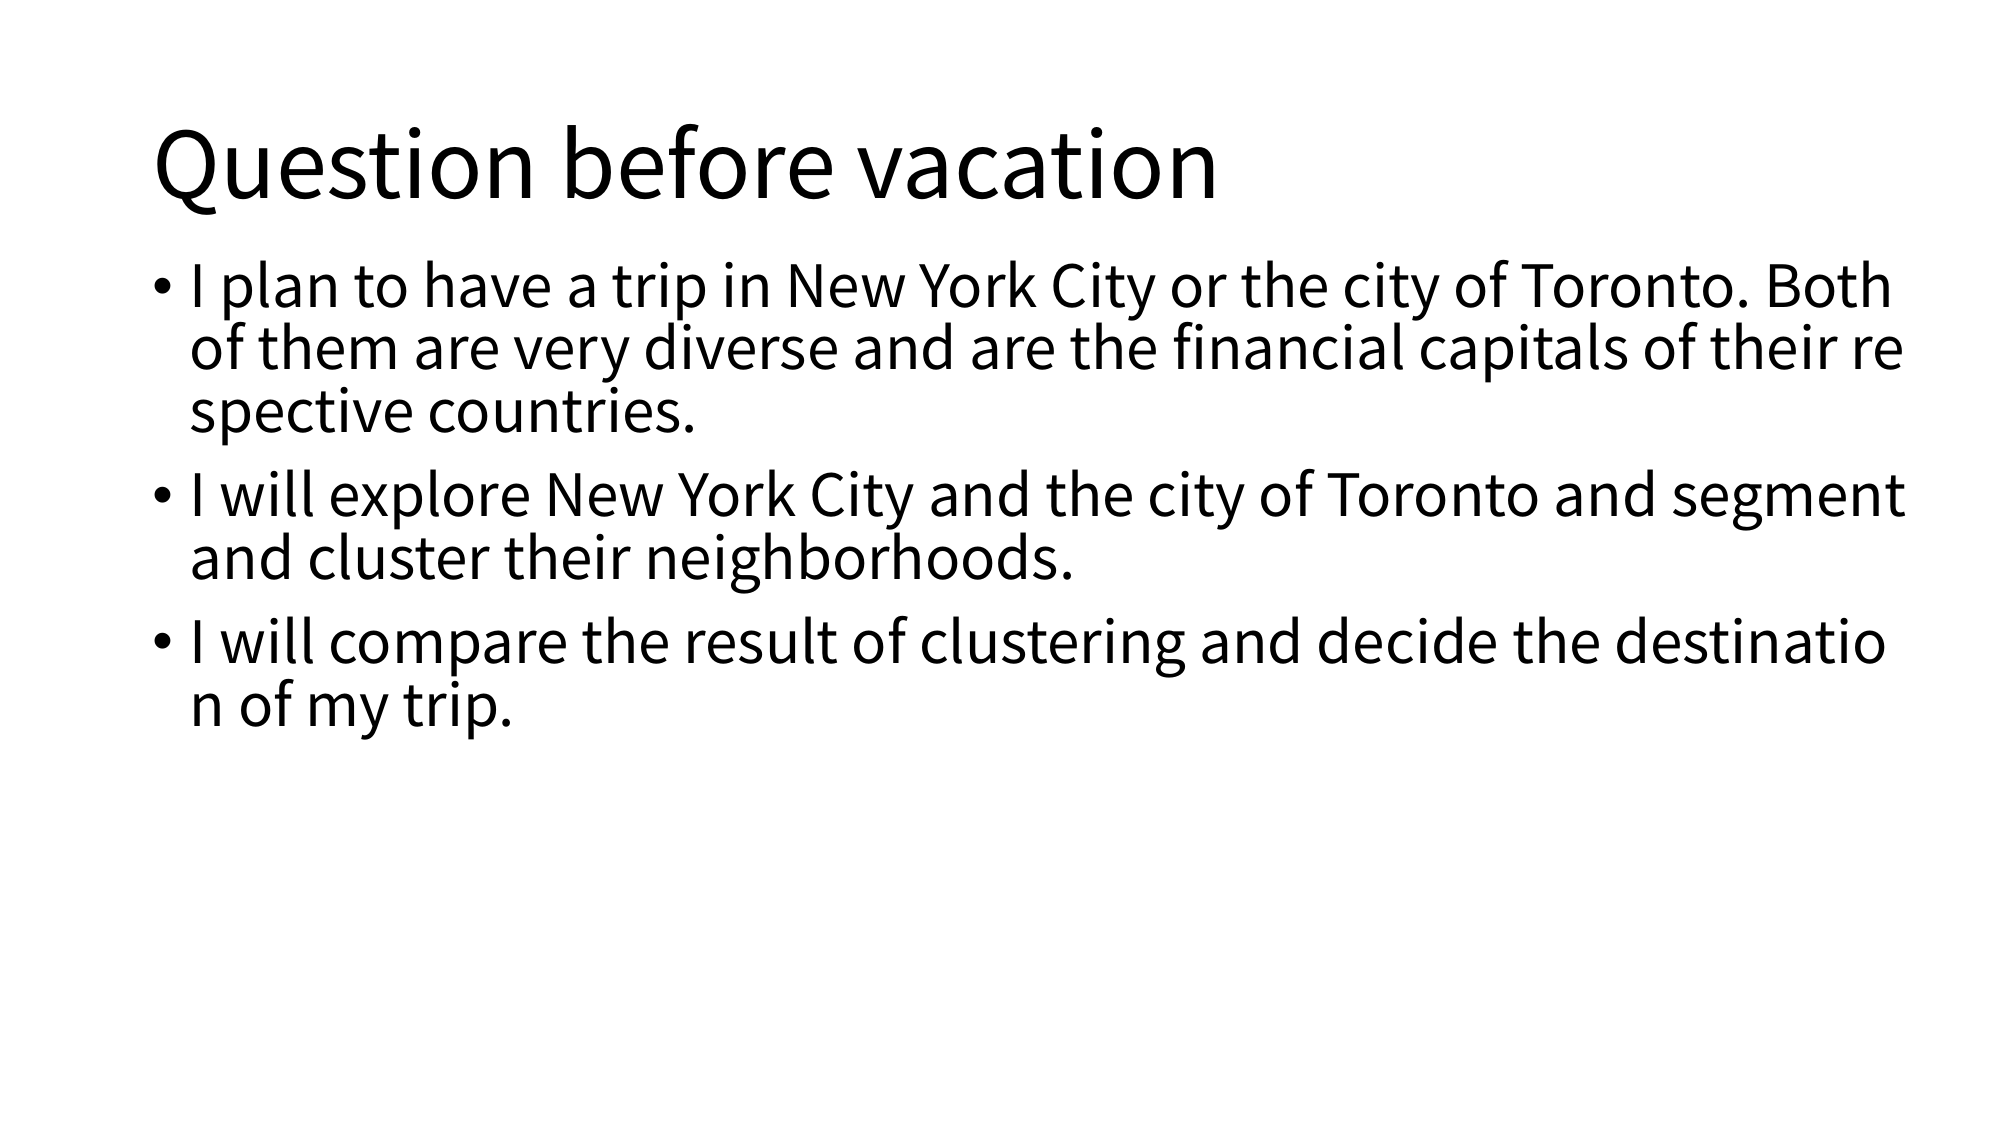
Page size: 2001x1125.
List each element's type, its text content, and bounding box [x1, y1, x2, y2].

title Question before vacation [137, 59, 1863, 249]
list I plan to have a trip in New York City or the city of Toronto. Both of them are very diverse and are the financial capitals of their respective countries. I will explore New York City and the city of Toronto and segment and cluster their neighborhoods. I will compare the result of clustering and decide the destination of my trip. [137, 249, 1926, 1116]
